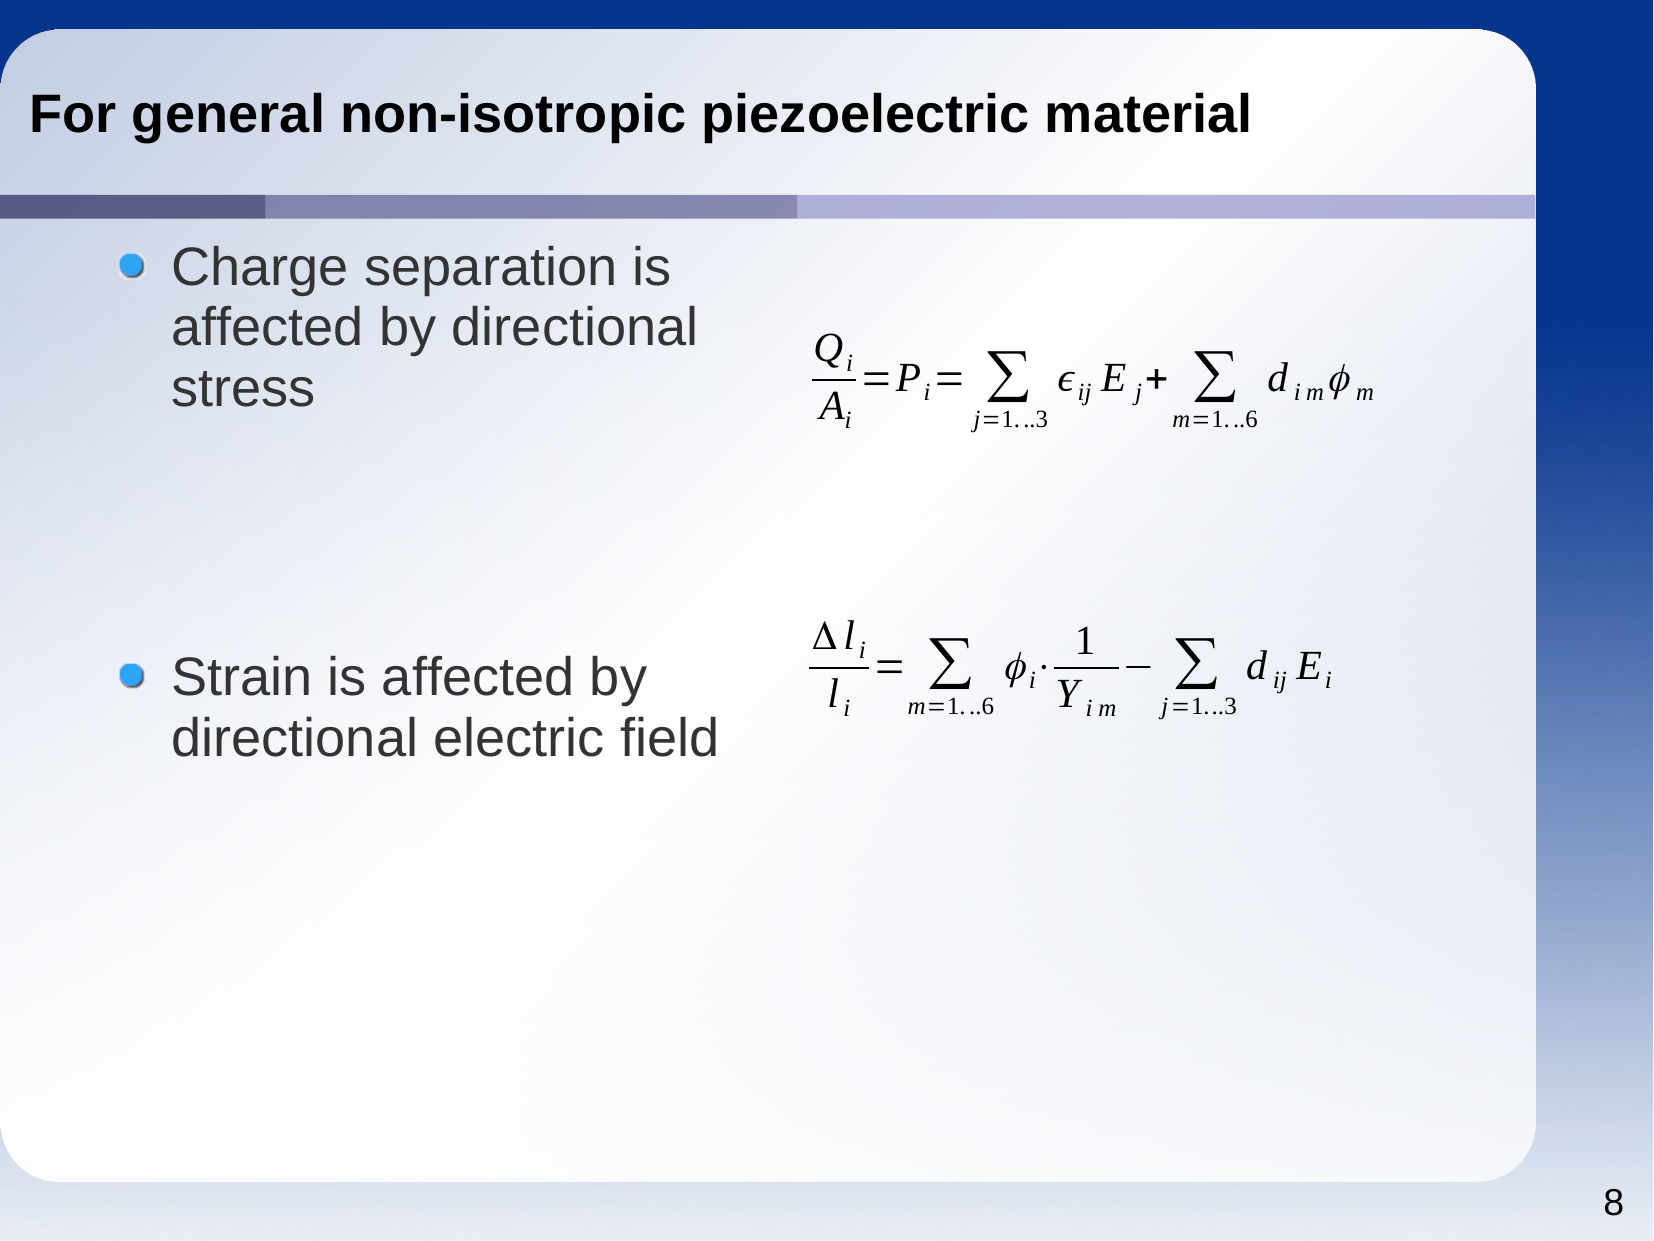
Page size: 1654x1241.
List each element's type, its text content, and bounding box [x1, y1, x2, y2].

picture [0, 0, 1654, 1241]
list Charge separation is affected by directional stress Strain is affected by directional electric field [29, 236, 750, 1152]
chart [800, 612, 1339, 722]
chart [804, 324, 1380, 434]
title For general non-isotropic piezoelectric material [29, 49, 1506, 178]
